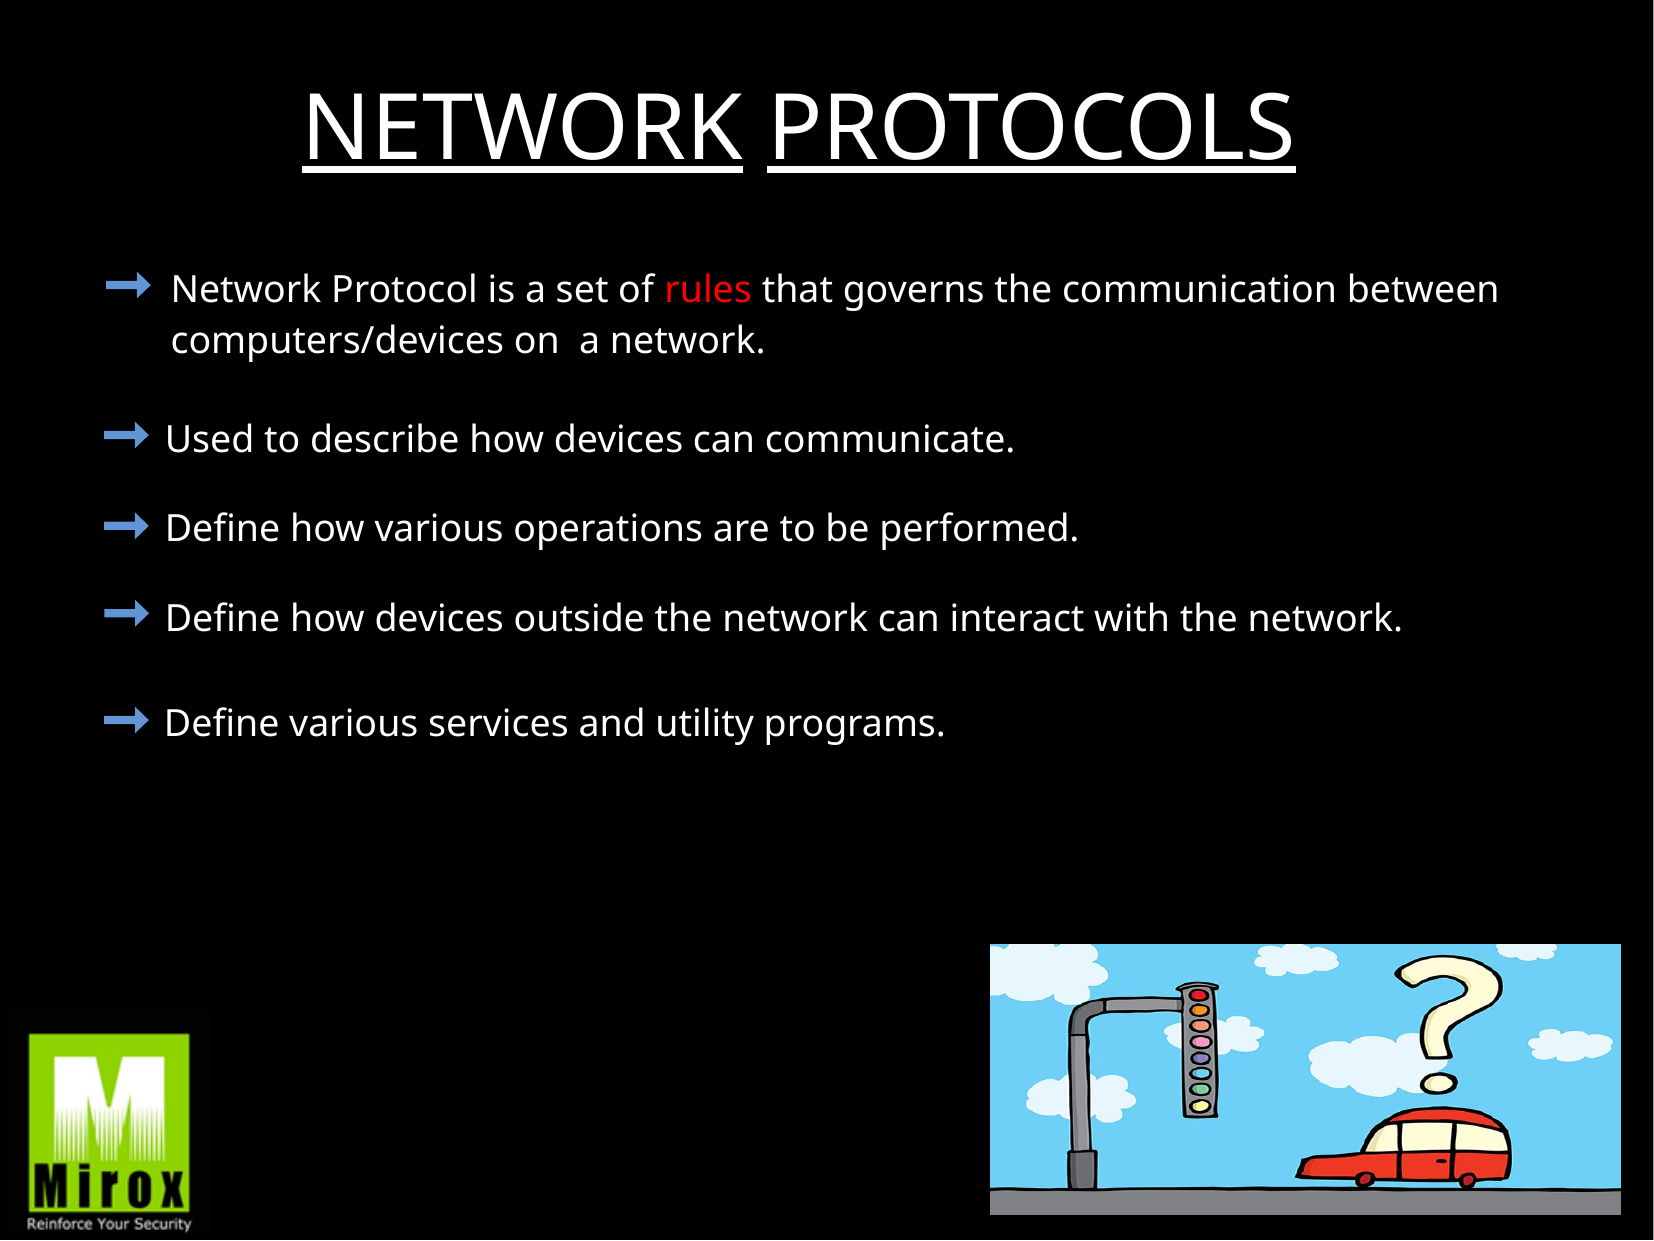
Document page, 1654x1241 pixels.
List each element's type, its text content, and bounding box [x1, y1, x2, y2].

picture [8, 1012, 211, 1235]
text_box Define how various operations are to be performed. [150, 494, 1346, 556]
text_box Define various services and utility programs. [149, 689, 1051, 751]
picture [102, 420, 150, 451]
text_box Network Protocol is a set of rules that governs the communication between computers/devices on a network. [155, 255, 1591, 362]
picture [990, 944, 1621, 1216]
title NETWORK PROTOCOLS [232, 67, 1366, 181]
picture [102, 705, 151, 736]
text_box Define how devices outside the network can interact with the network. [150, 584, 1479, 687]
picture [103, 598, 151, 629]
text_box Used to describe how devices can communicate. [150, 405, 1585, 466]
picture [105, 270, 153, 301]
picture [102, 510, 151, 541]
